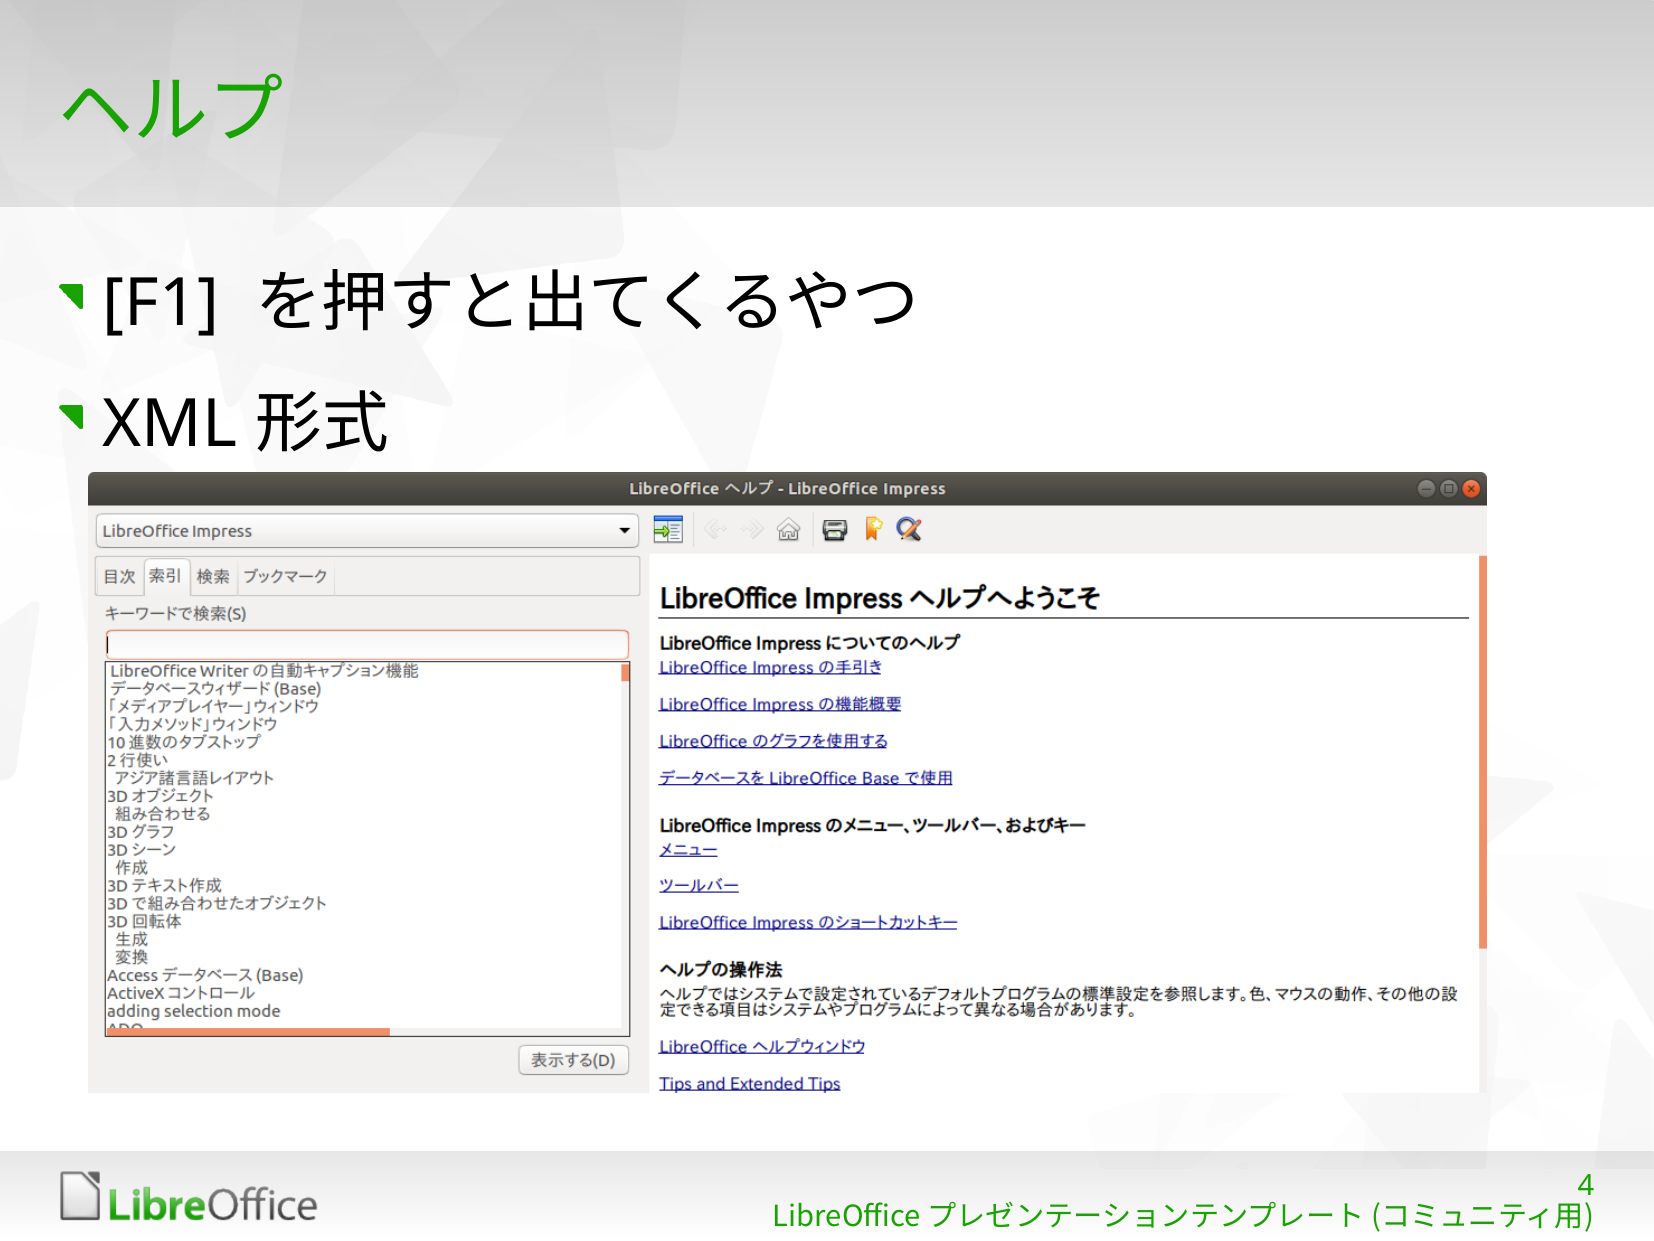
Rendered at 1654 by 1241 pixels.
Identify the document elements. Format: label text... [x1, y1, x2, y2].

title ヘルプ [59, 29, 1595, 178]
picture [0, 0, 783, 931]
list [F1] を押すと出てくるやつ XML形式 [59, 248, 1595, 968]
picture [41, 1152, 337, 1240]
picture [88, 472, 1654, 1169]
